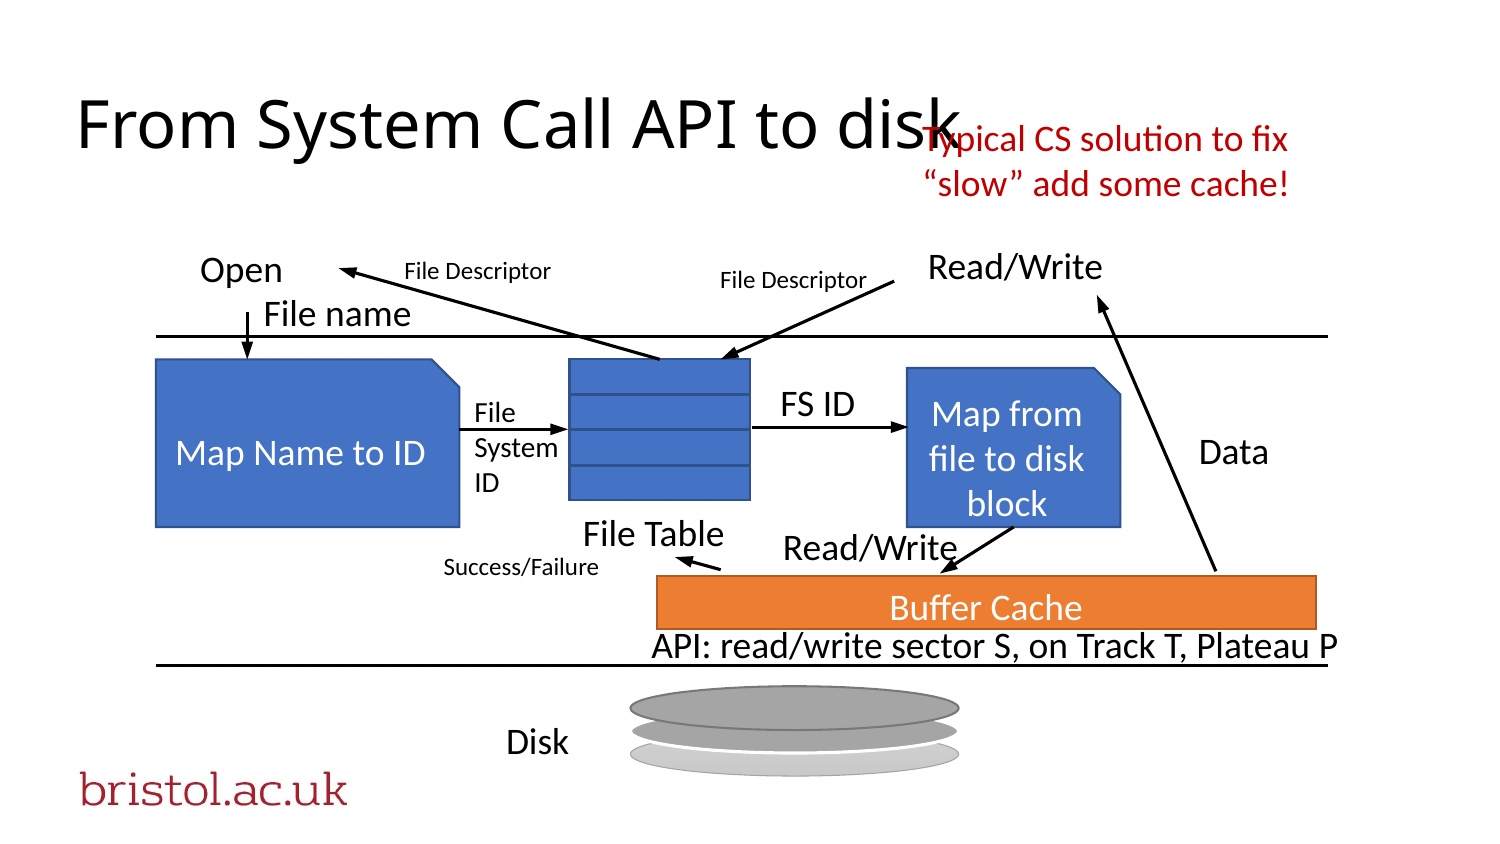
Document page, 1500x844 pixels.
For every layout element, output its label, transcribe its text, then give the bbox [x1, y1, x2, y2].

text_box Read/Write [912, 234, 1121, 295]
text_box [570, 359, 750, 394]
text_box API: read/write sector S, on Track T, Plateau P [636, 613, 1362, 674]
text_box FS ID [765, 371, 872, 432]
title From System Call API to disk [60, 44, 1440, 209]
text_box Open [185, 237, 300, 299]
text_box Buffer Cache [657, 576, 1316, 629]
text_box Map from file to disk block [907, 367, 1121, 528]
text_box Data [1183, 419, 1286, 480]
text_box File Descriptor [705, 255, 884, 302]
text_box Read/Write [767, 514, 976, 576]
text_box [630, 686, 959, 777]
text_box Success/Failure [428, 542, 644, 589]
text_box Typical CS solution to fix “slow” add some cache! [907, 106, 1309, 213]
text_box File Descriptor [389, 247, 568, 293]
text_box File Table [567, 501, 742, 563]
text_box File name [248, 281, 429, 342]
text_box [575, 466, 750, 500]
text_box [575, 395, 750, 429]
text_box Disk [491, 709, 586, 770]
text_box File System ID [459, 386, 575, 508]
text_box Map Name to ID [155, 359, 460, 528]
text_box [575, 430, 750, 465]
